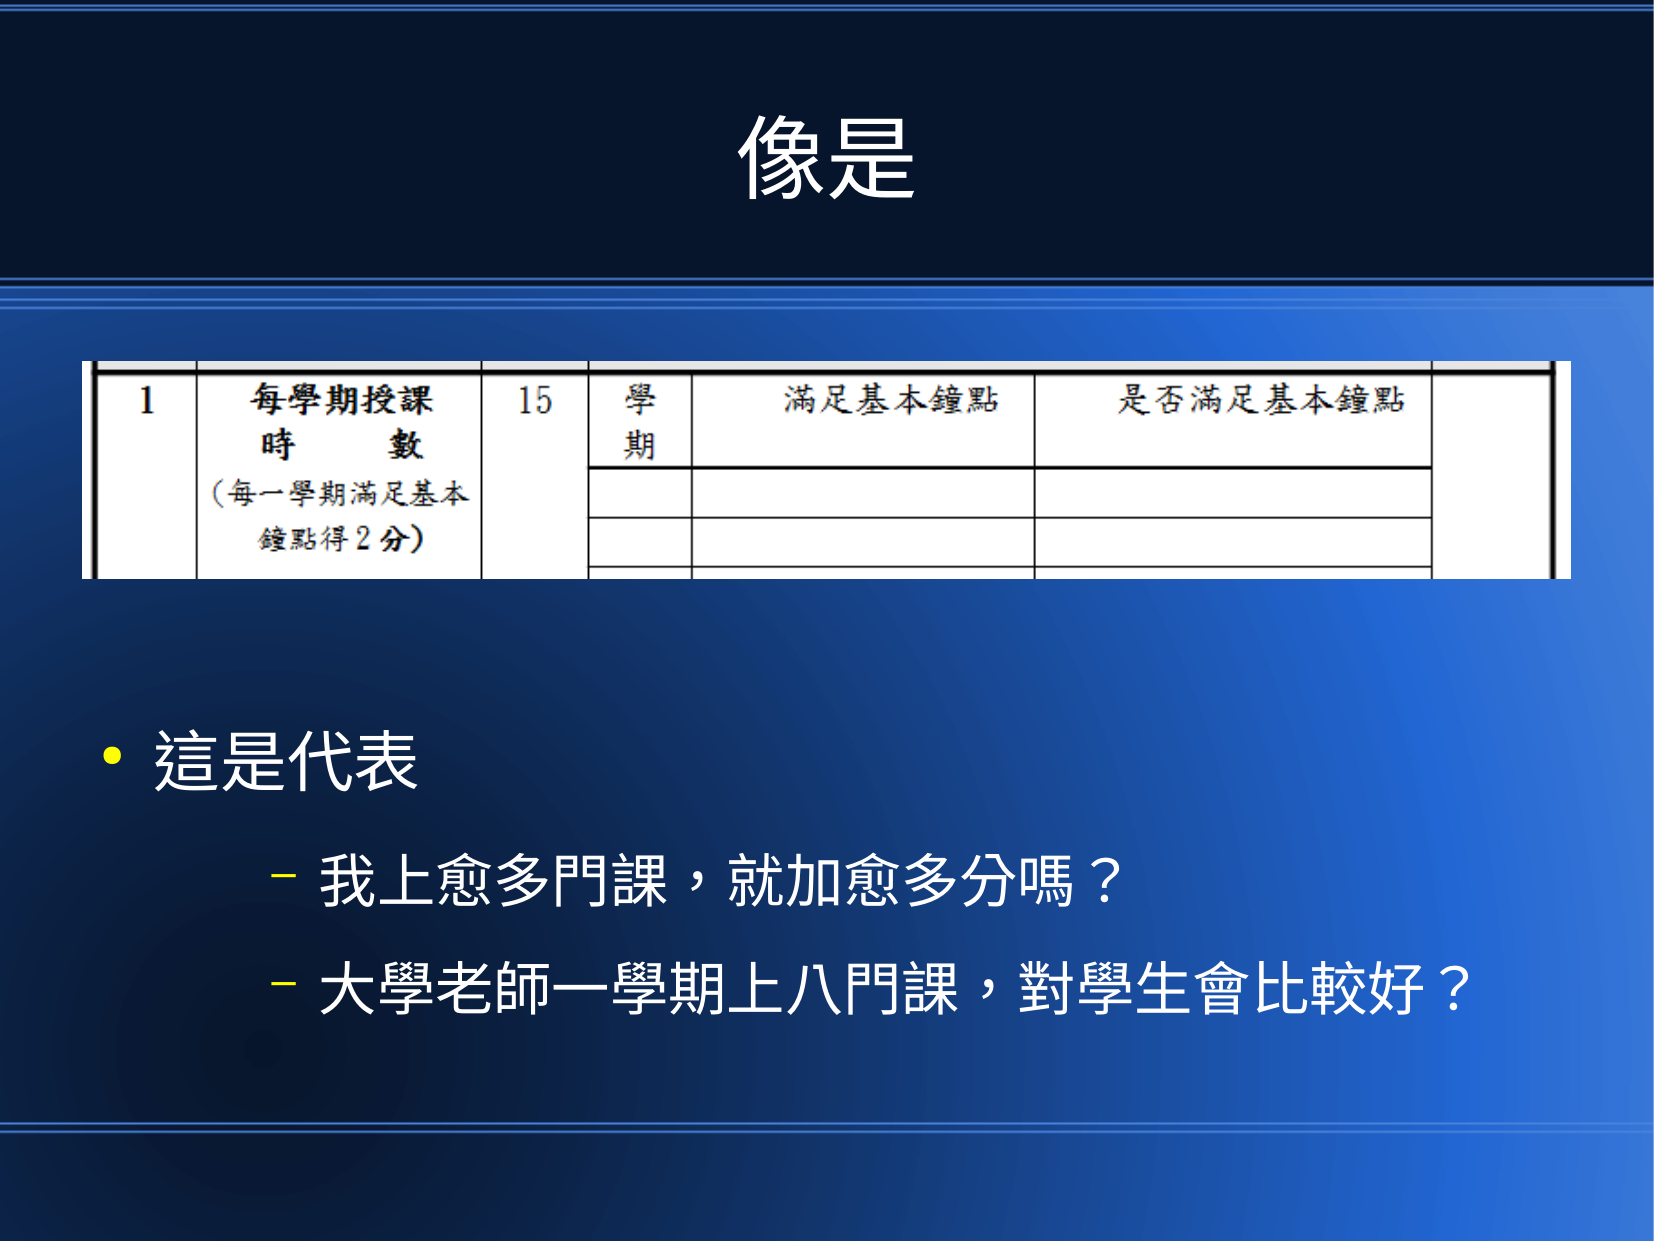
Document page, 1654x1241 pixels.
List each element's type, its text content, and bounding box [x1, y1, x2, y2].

picture [0, 0, 1654, 1241]
list 這是代表 我上愈多門課，就加愈多分嗎？ 大學老師一學期上八門課，對學生會比較好？ [82, 708, 1571, 1075]
title 像是 [82, 49, 1571, 257]
